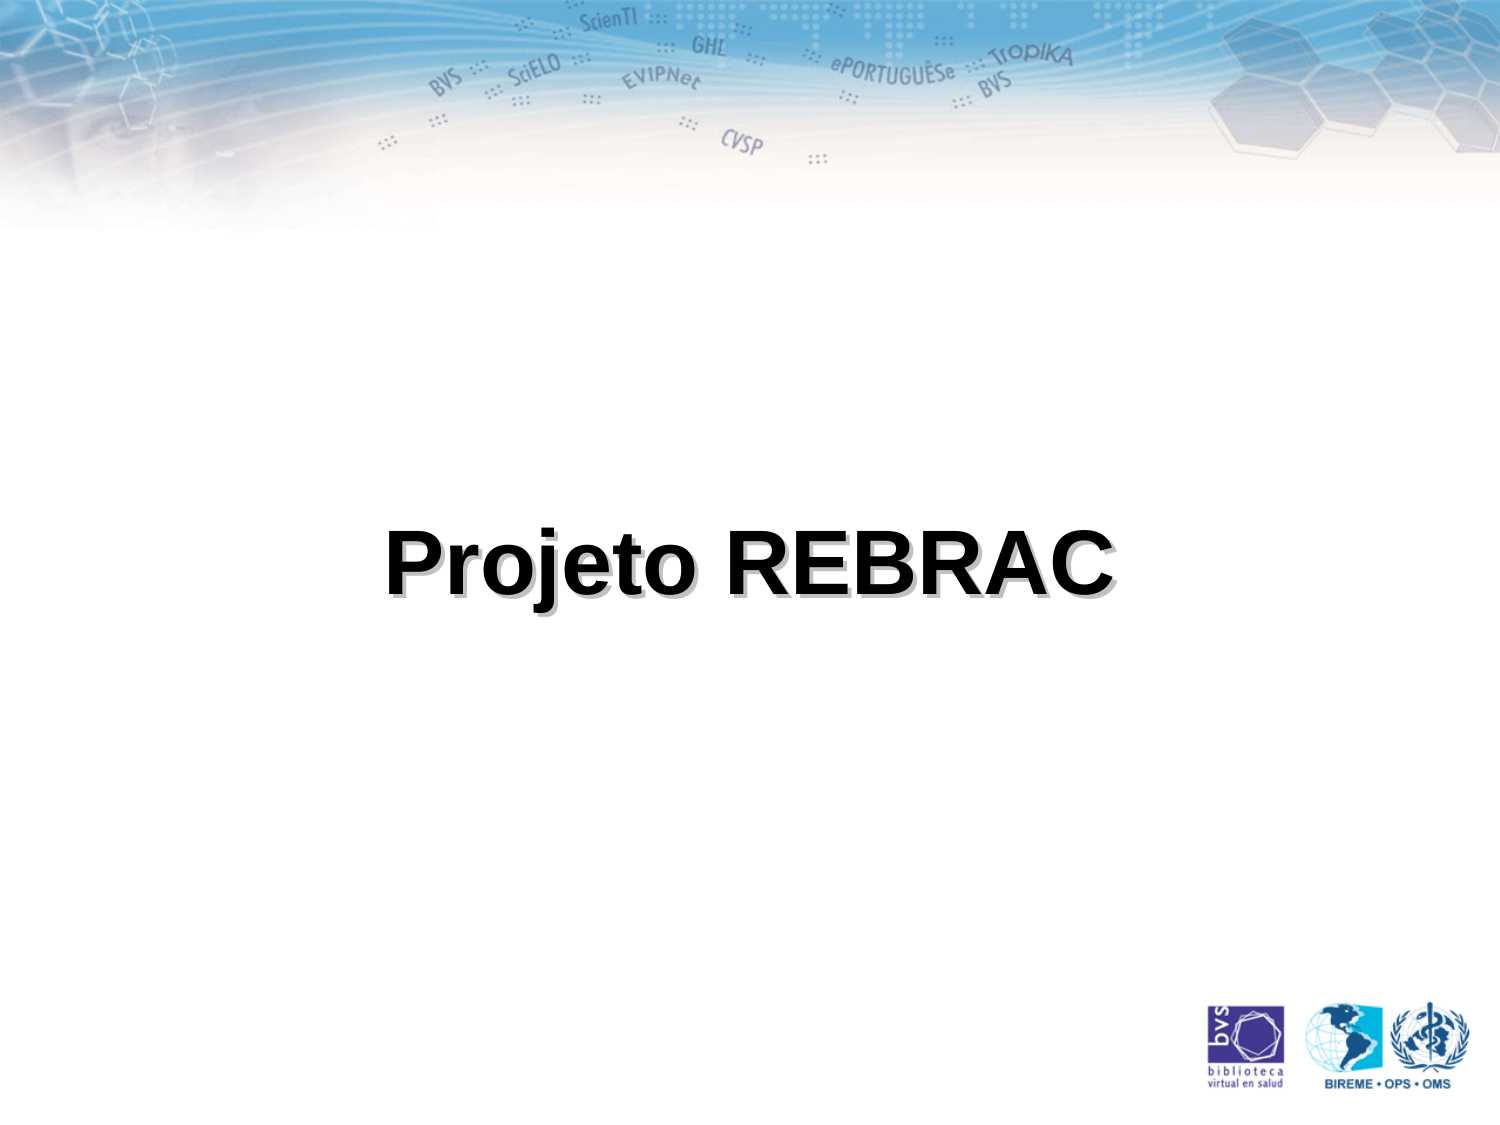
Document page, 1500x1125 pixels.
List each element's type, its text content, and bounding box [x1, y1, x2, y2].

picture [0, 657, 1500, 1125]
picture [0, 0, 1500, 468]
title Projeto REBRAC [0, 468, 1500, 657]
